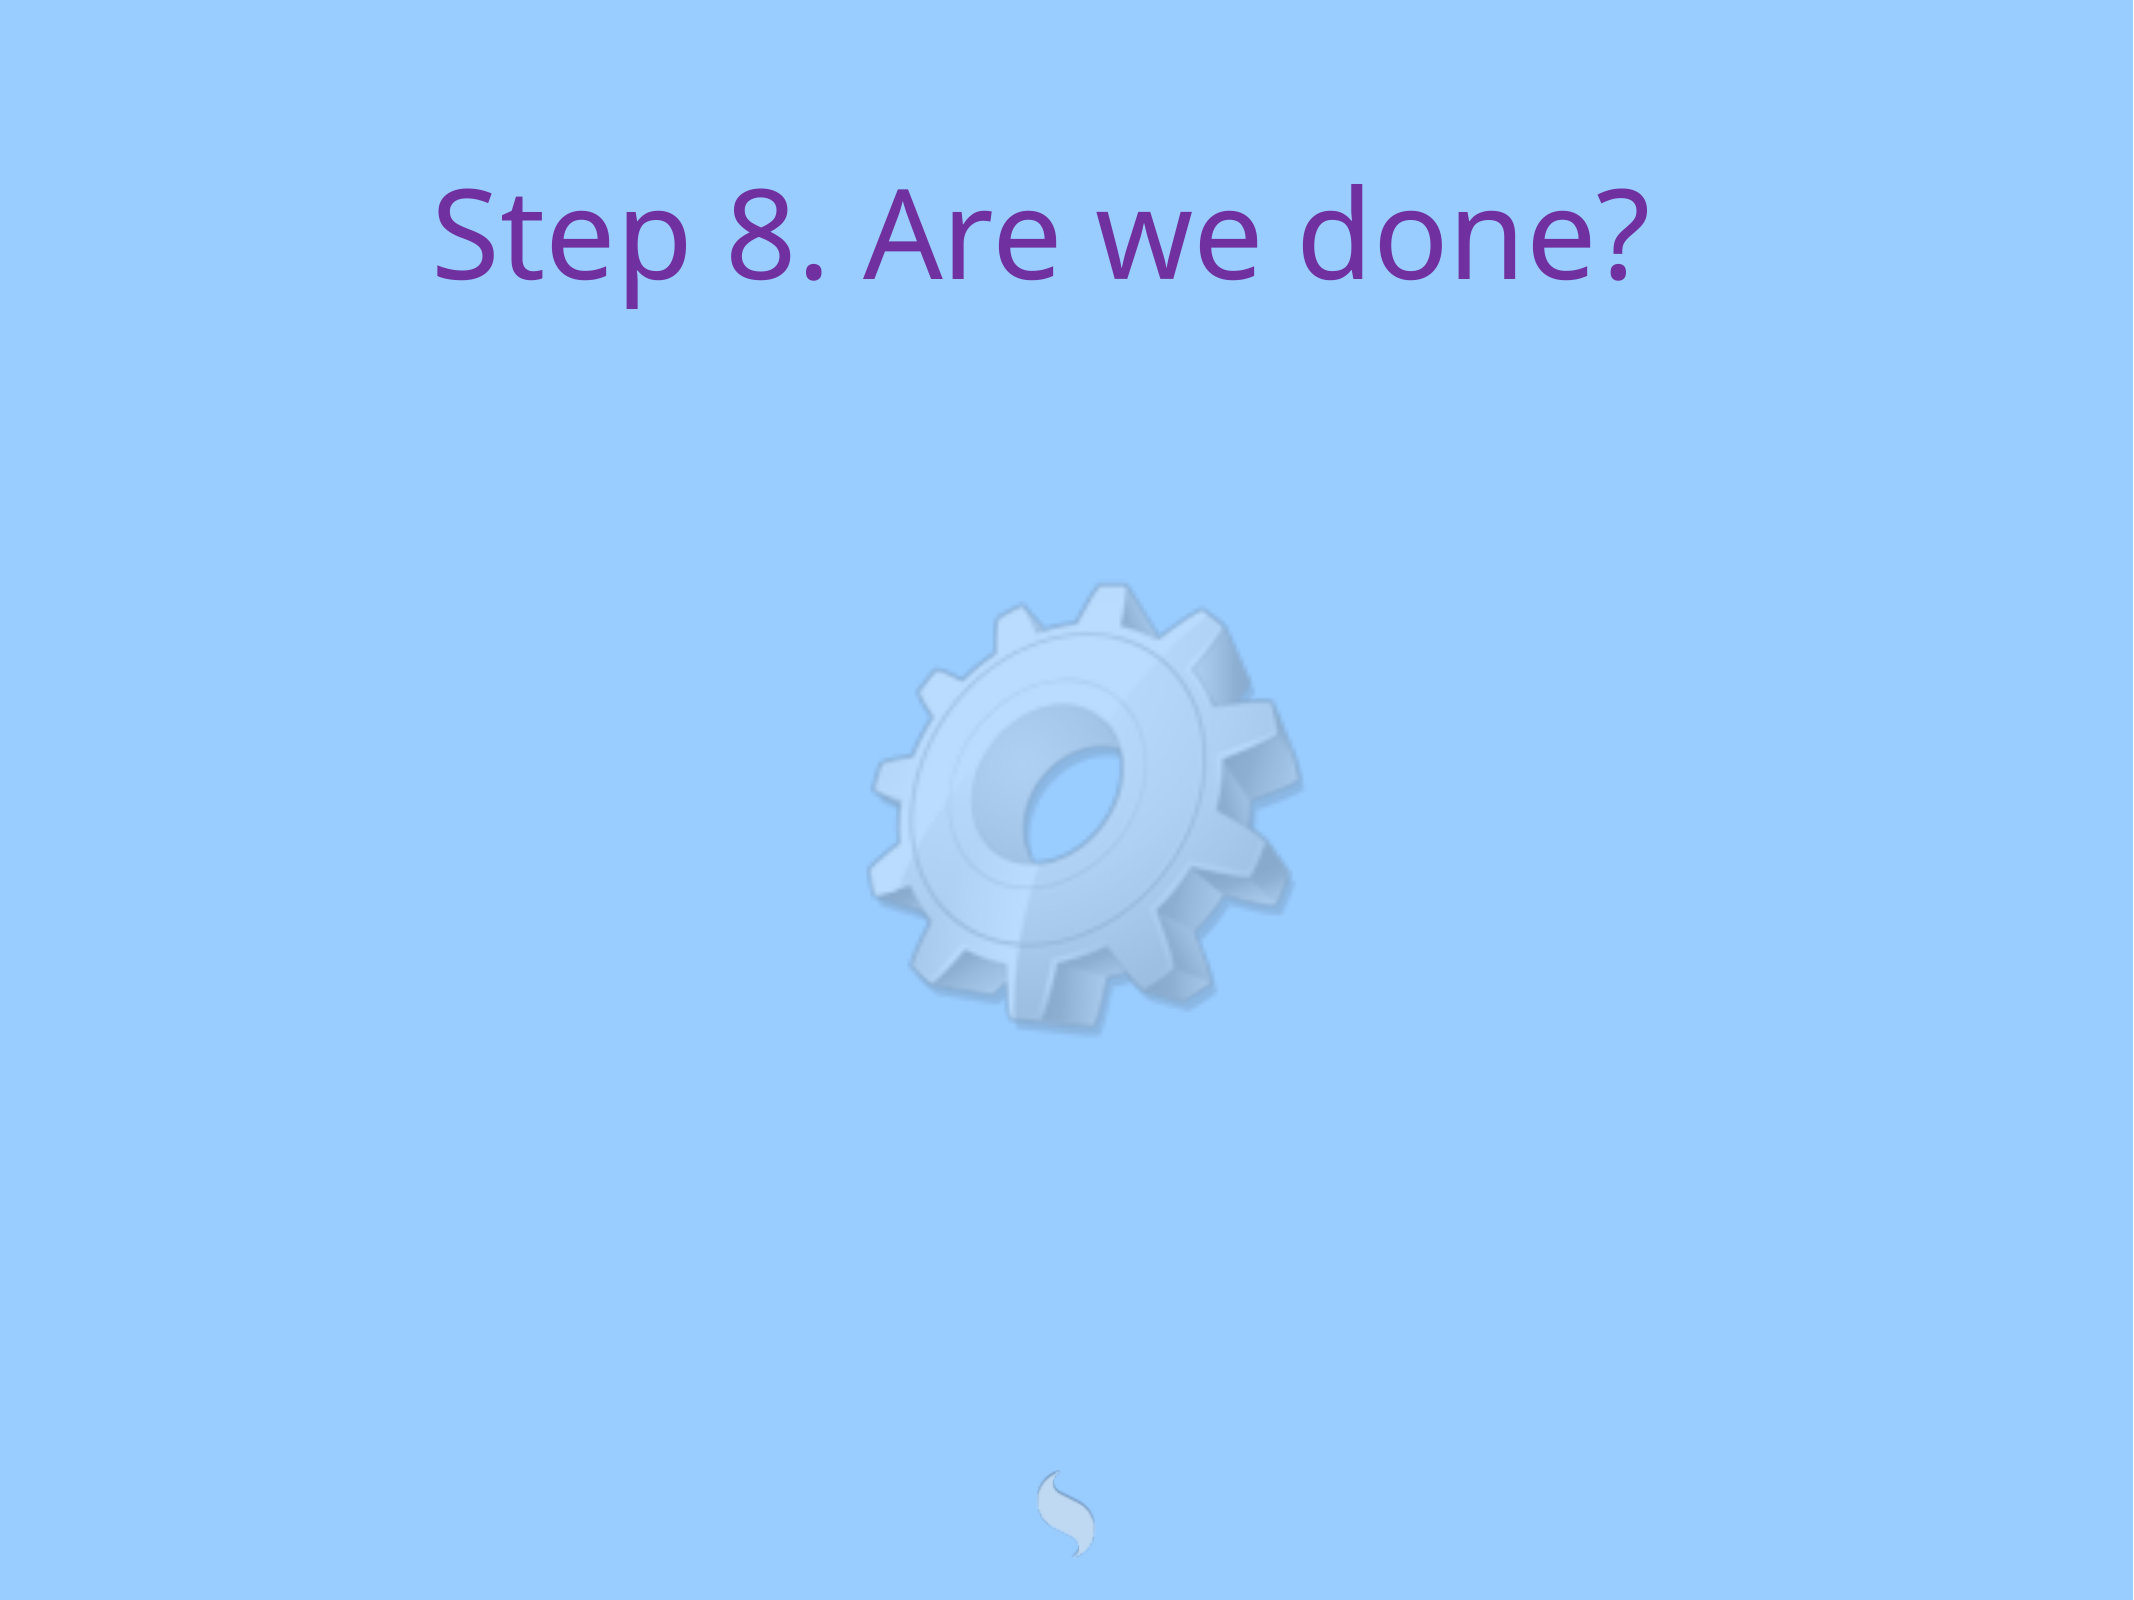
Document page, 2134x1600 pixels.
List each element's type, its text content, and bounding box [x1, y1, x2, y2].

picture [854, 574, 1330, 1050]
picture [1035, 1470, 1098, 1561]
text_box Step 8. Are we done? [116, 112, 1967, 313]
